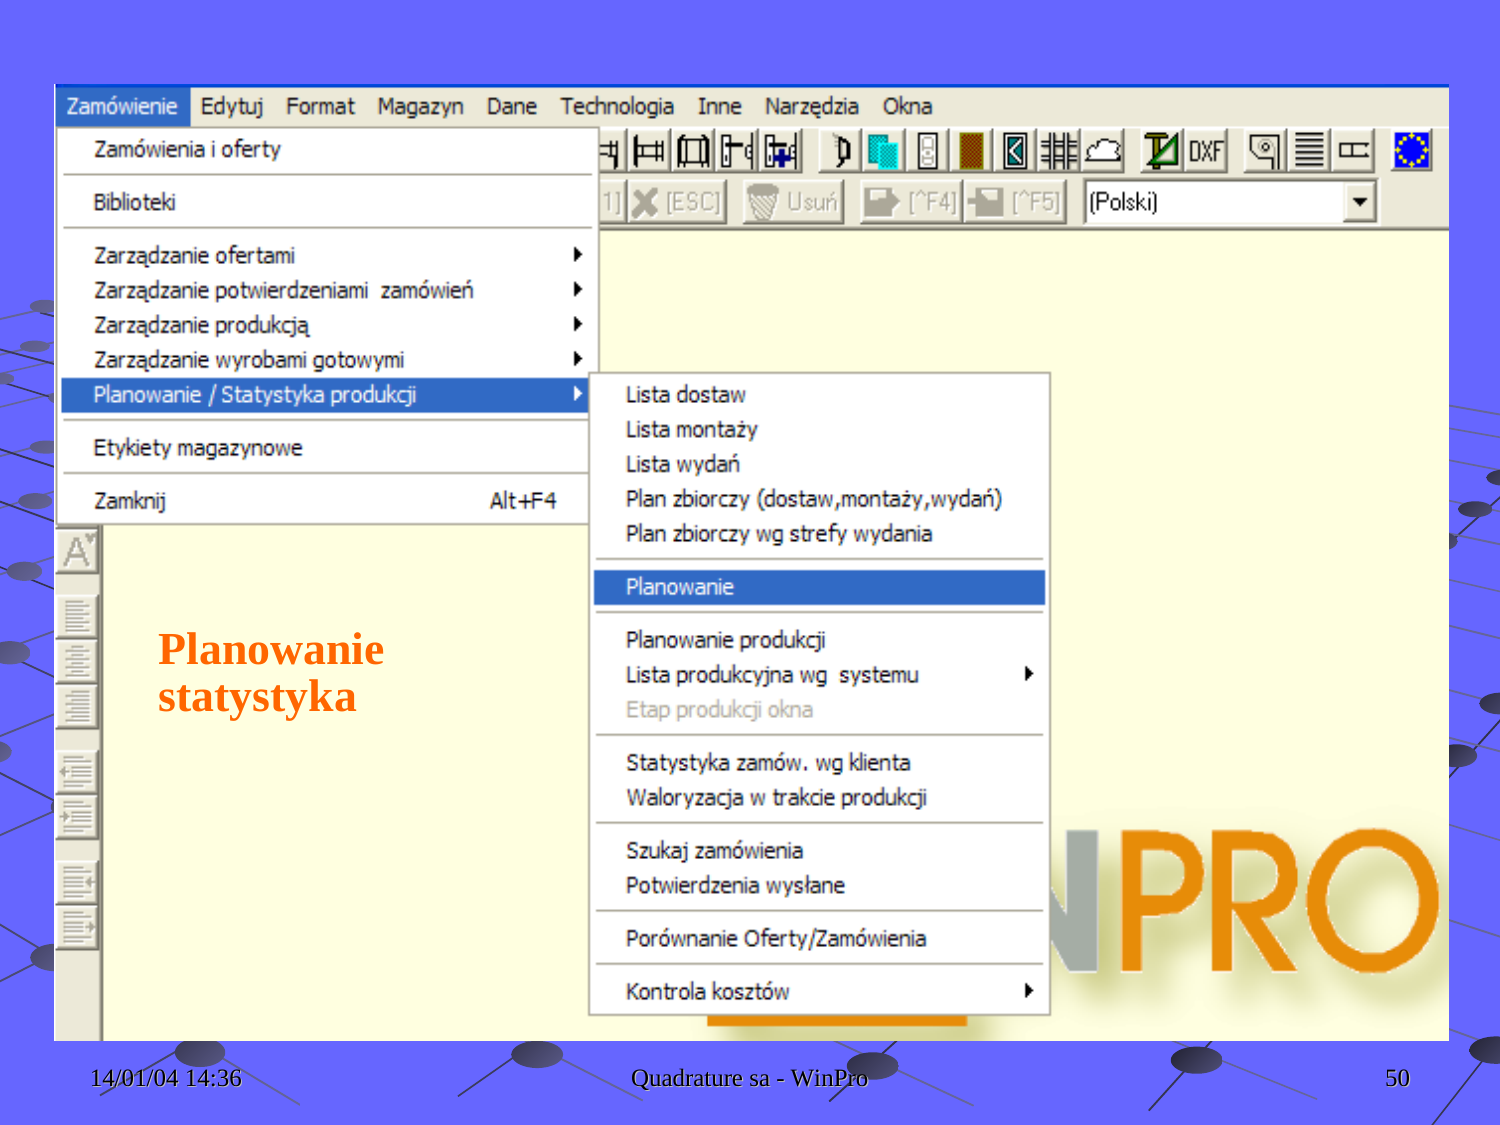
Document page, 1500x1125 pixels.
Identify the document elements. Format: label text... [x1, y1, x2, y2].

text_box Planowanie statystyka [158, 627, 448, 722]
picture [54, 84, 1449, 1041]
